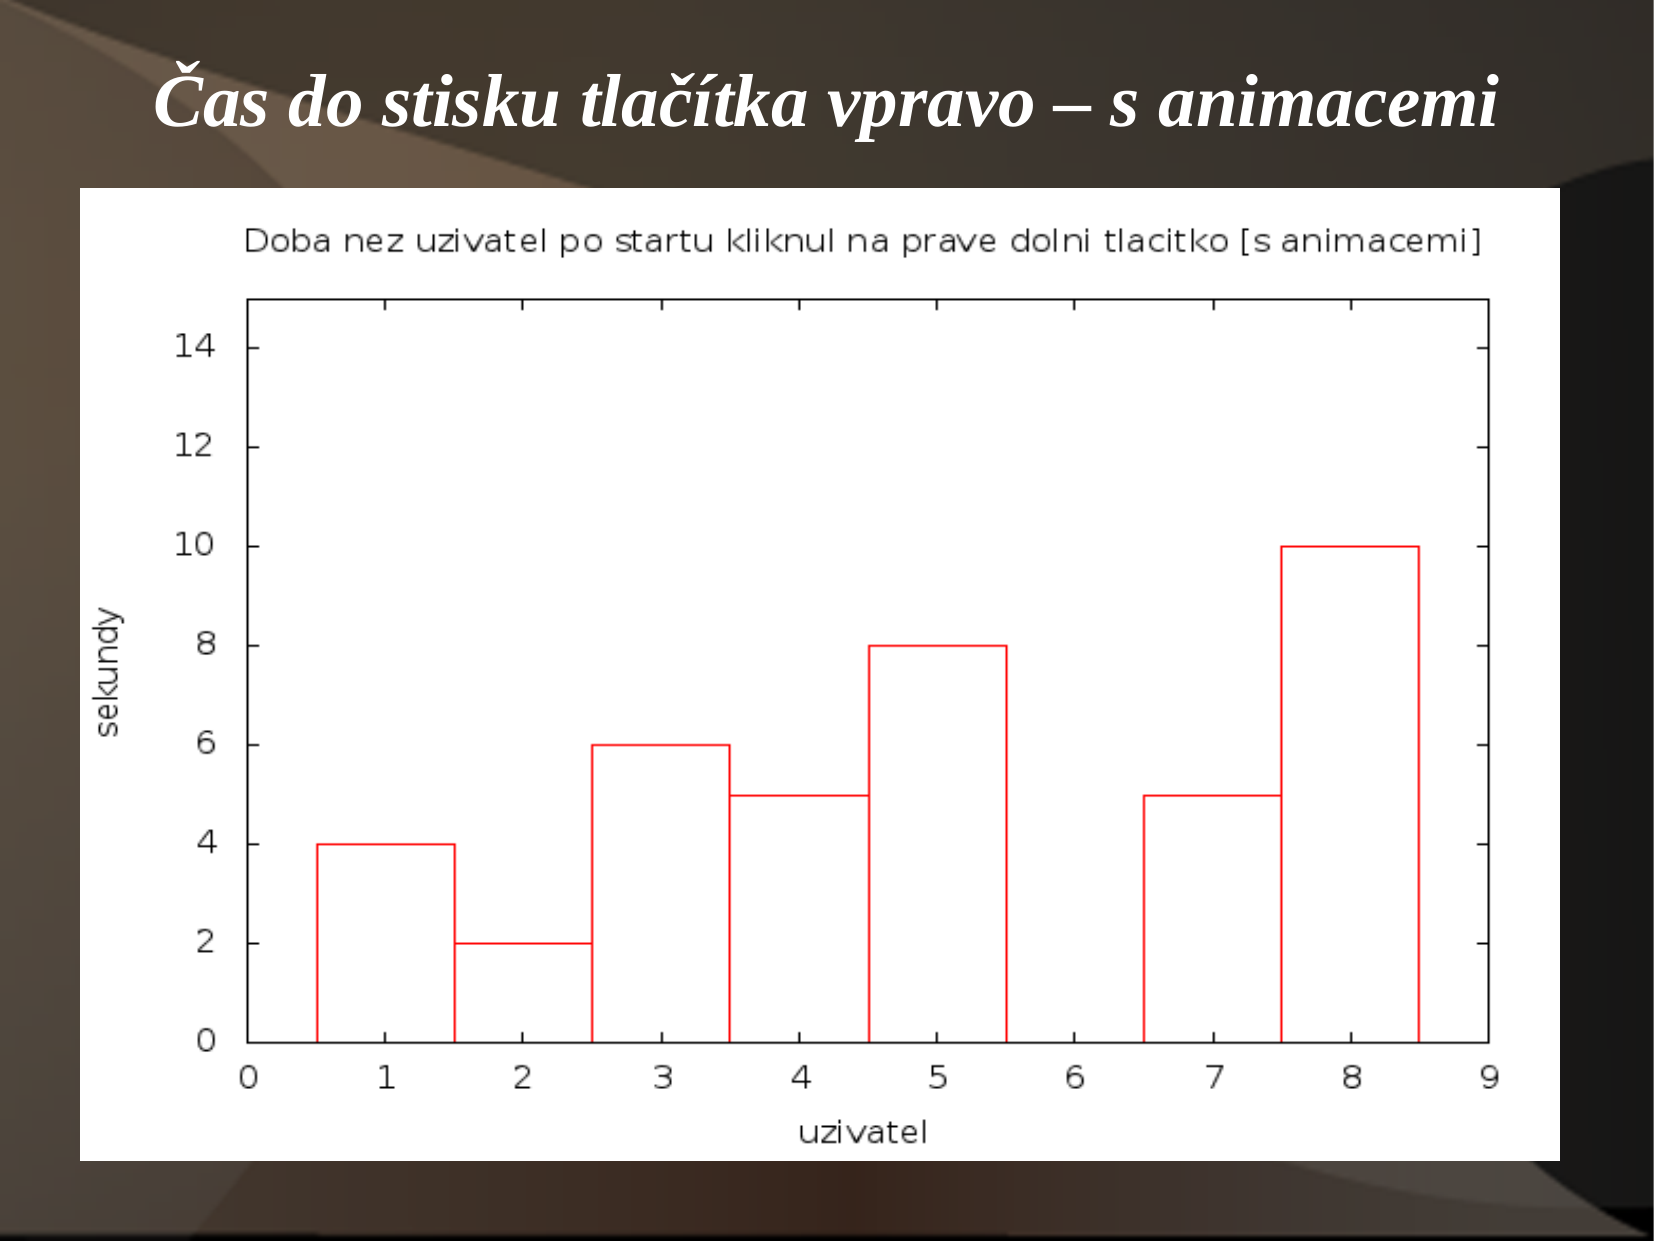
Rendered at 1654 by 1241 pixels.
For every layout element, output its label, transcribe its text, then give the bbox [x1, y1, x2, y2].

picture [0, 0, 1654, 1241]
title Čas do stisku tlačítka vpravo – s animacemi [82, 49, 1571, 154]
